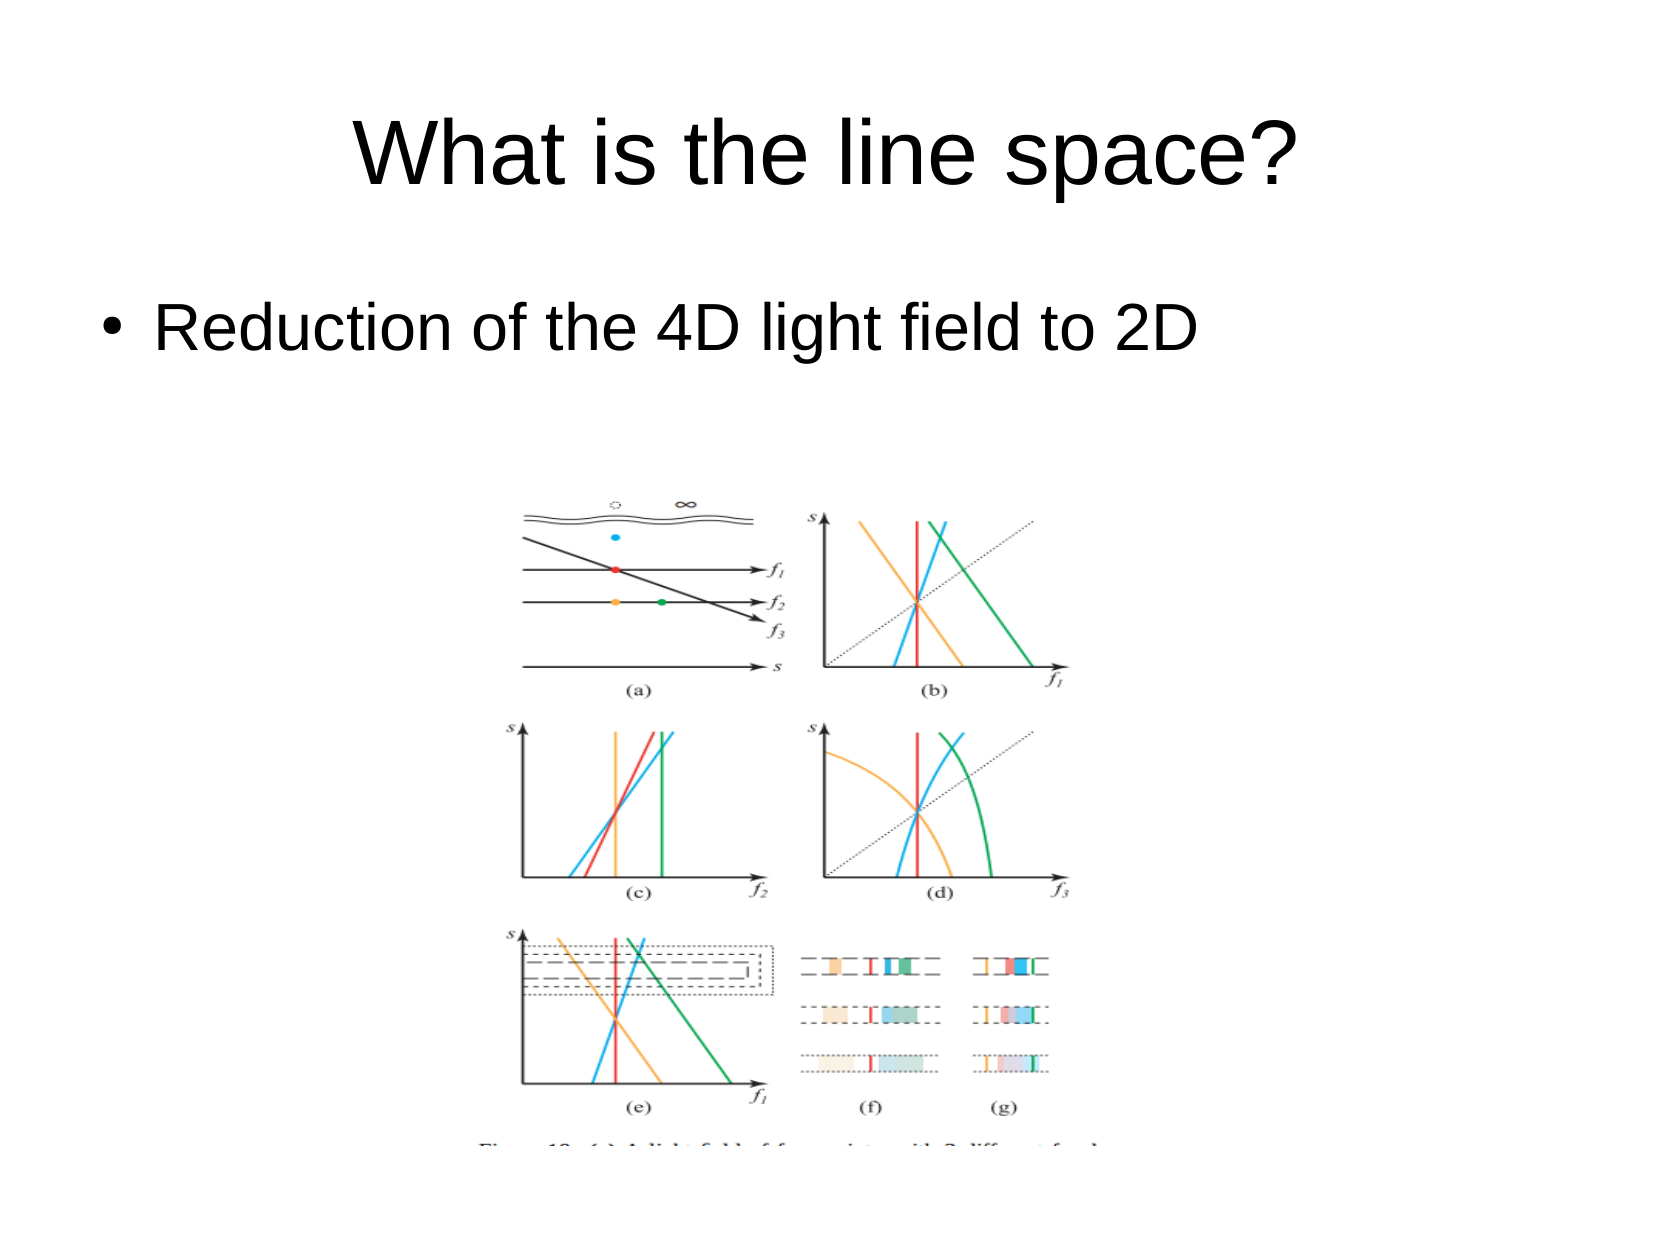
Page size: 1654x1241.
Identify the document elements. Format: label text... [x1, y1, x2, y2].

list Reduction of the 4D light field to 2D [82, 290, 1571, 591]
title What is the line space? [82, 49, 1571, 257]
picture [448, 463, 1123, 1146]
